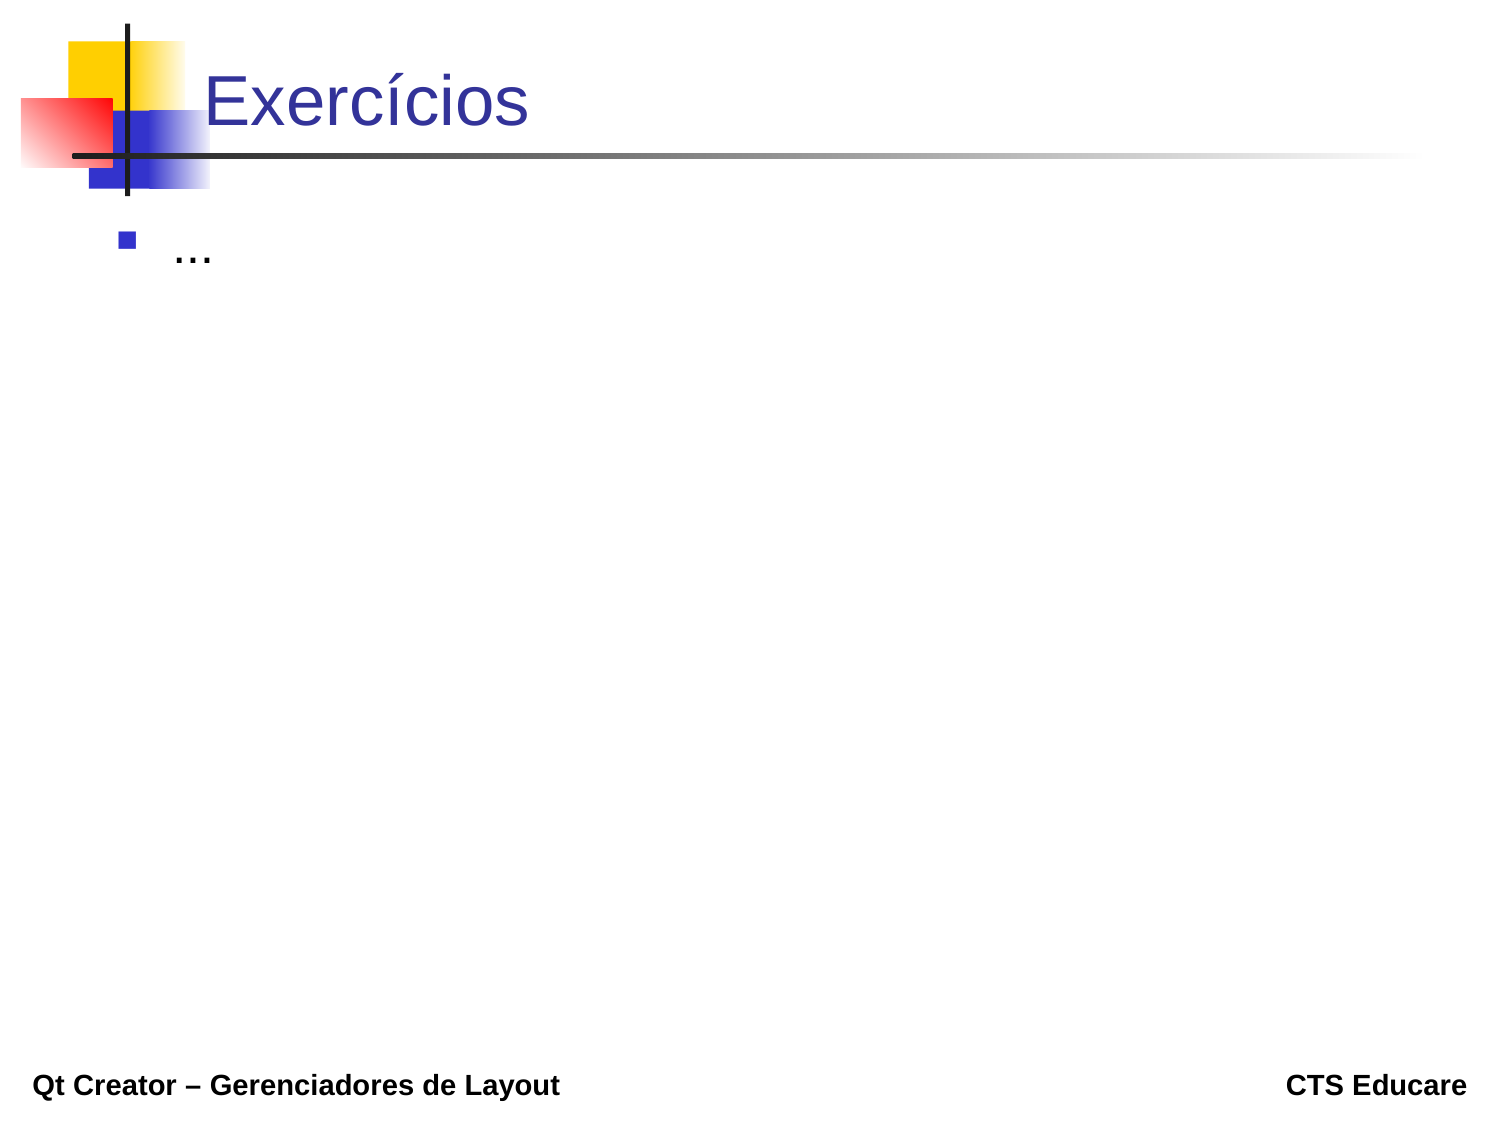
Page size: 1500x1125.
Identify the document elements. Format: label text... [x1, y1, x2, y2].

title Exercícios [188, 46, 1468, 149]
list ... [100, 206, 1447, 1024]
